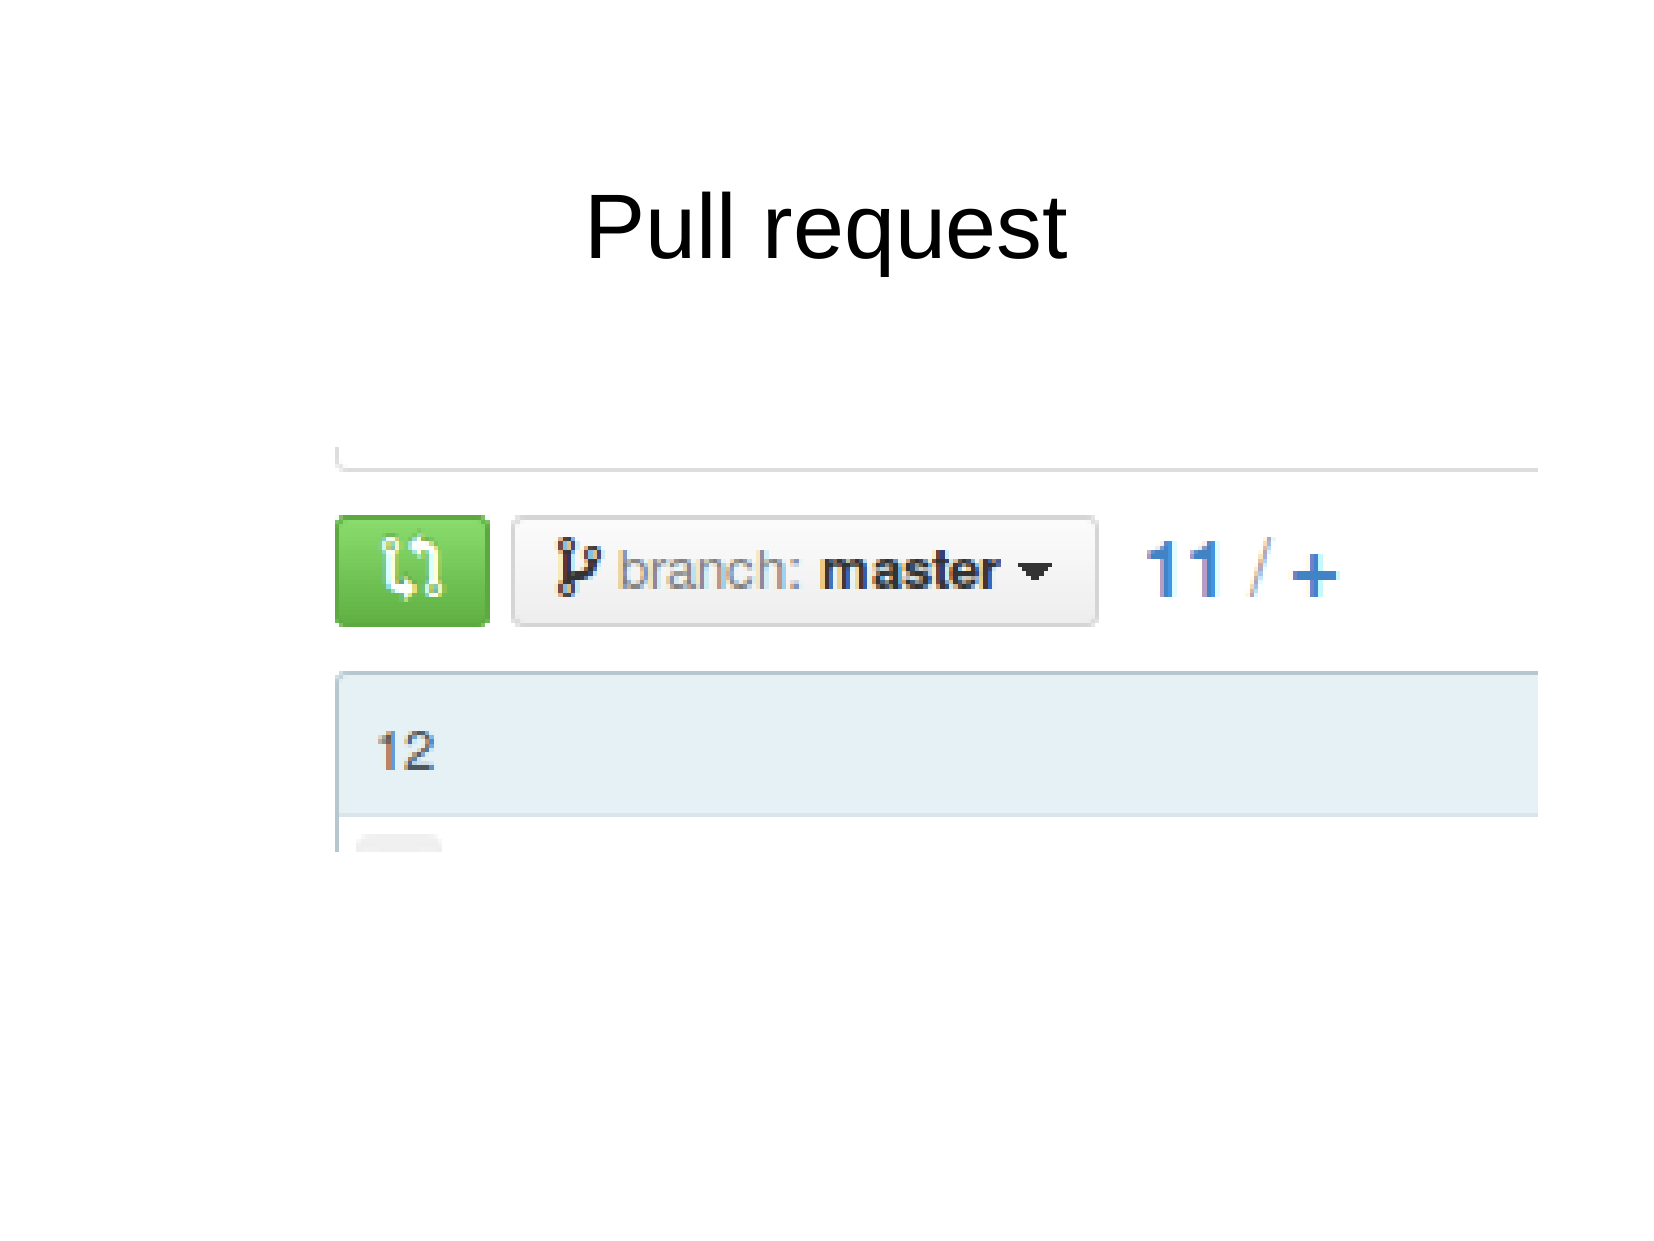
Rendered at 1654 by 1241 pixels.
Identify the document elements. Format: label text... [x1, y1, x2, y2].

picture [82, 447, 1538, 852]
title Pull request [82, 123, 1571, 331]
